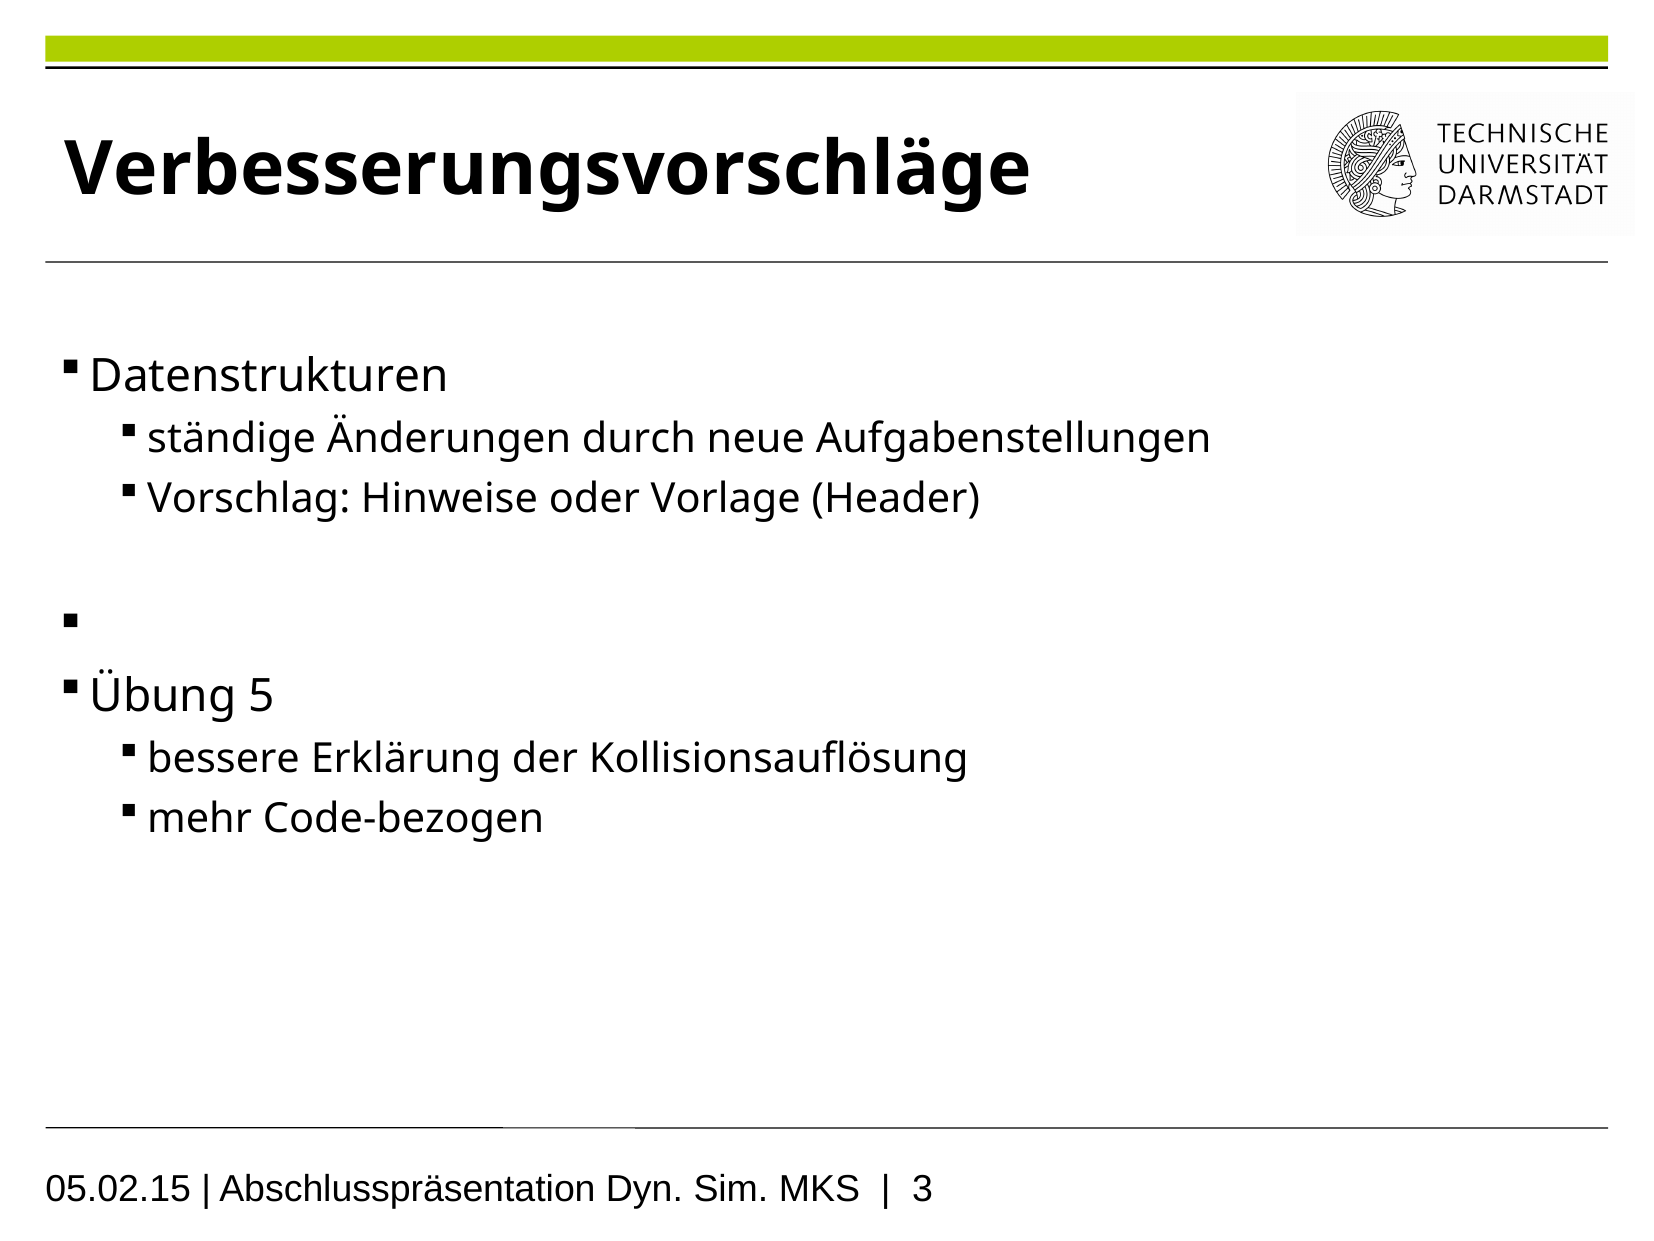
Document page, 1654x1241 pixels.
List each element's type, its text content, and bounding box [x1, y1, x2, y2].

text_box 05.02.15 | Abschlusspräsentation Dyn. Sim. MKS | [45, 1164, 1348, 1206]
list Datenstrukturen ständige Änderungen durch neue Aufgabenstellungen Vorschlag: Hinweise oder Vorlage (Header) Übung 5 bessere Erklärung der Kollisionsauflösung mehr Code-bezogen [45, 337, 1608, 1152]
title Verbesserungsvorschläge [64, 88, 1309, 240]
